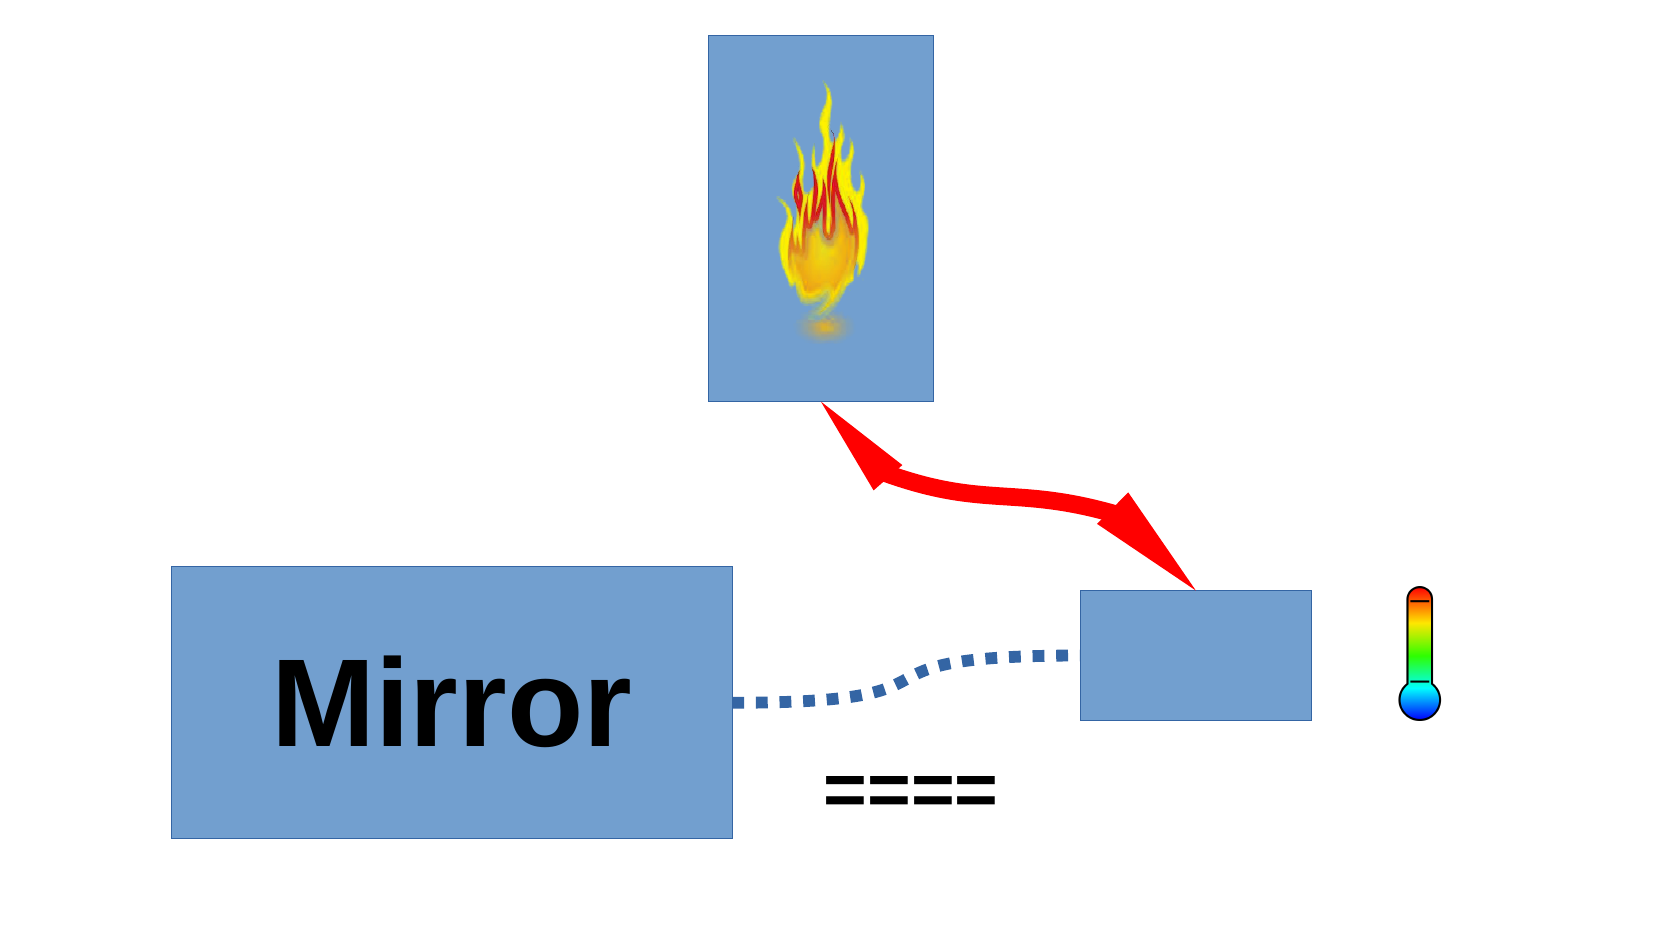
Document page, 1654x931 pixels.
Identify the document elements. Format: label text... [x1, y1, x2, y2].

text_box [708, 35, 934, 402]
text_box ==== [809, 739, 1034, 839]
text_box Mirror [171, 566, 733, 839]
picture [732, 70, 910, 367]
picture [1385, 586, 1453, 721]
text_box [1080, 590, 1312, 721]
